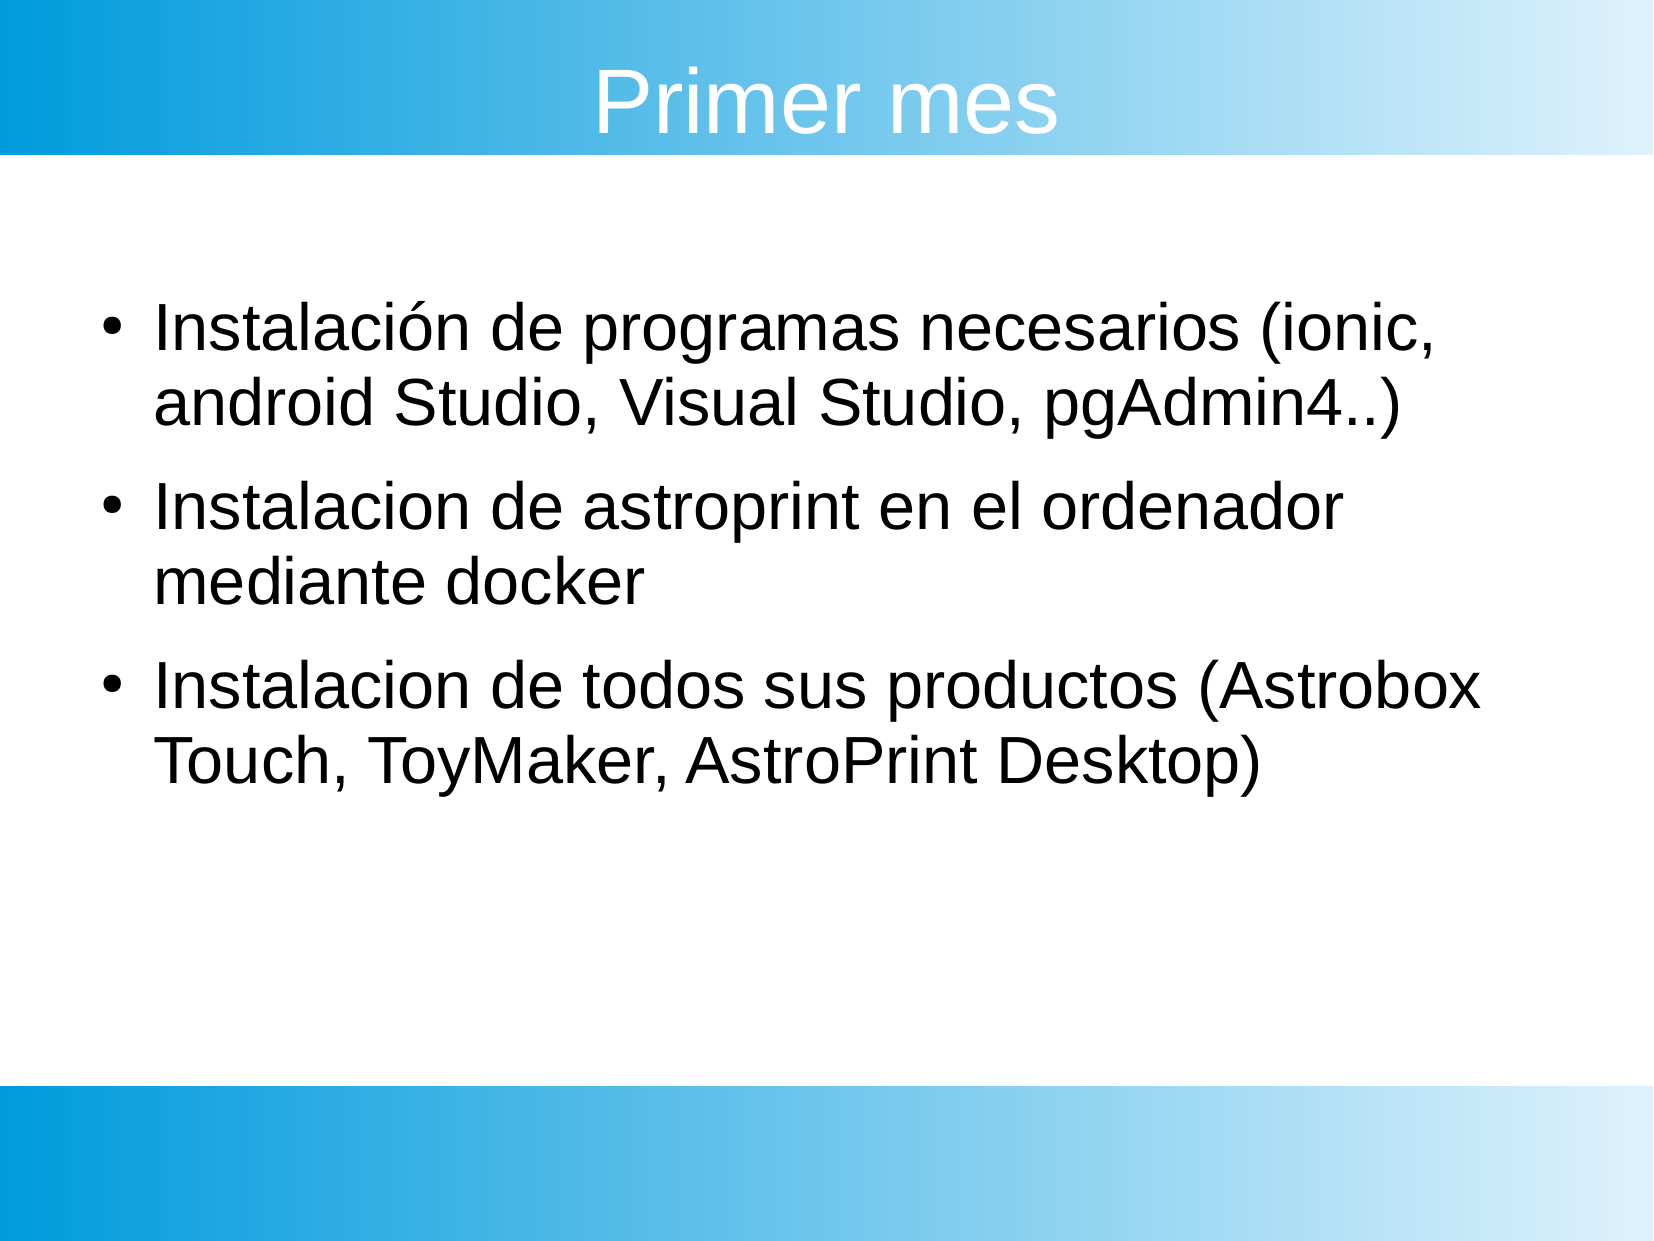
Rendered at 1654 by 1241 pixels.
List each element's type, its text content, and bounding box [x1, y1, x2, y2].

list Instalación de programas necesarios (ionic, android Studio, Visual Studio, pgAdmin4..) Instalacion de astroprint en el ordenador mediante docker Instalacion de todos sus productos (Astrobox Touch, ToyMaker, AstroPrint Desktop) [82, 290, 1571, 1010]
title Primer mes [82, 49, 1571, 155]
